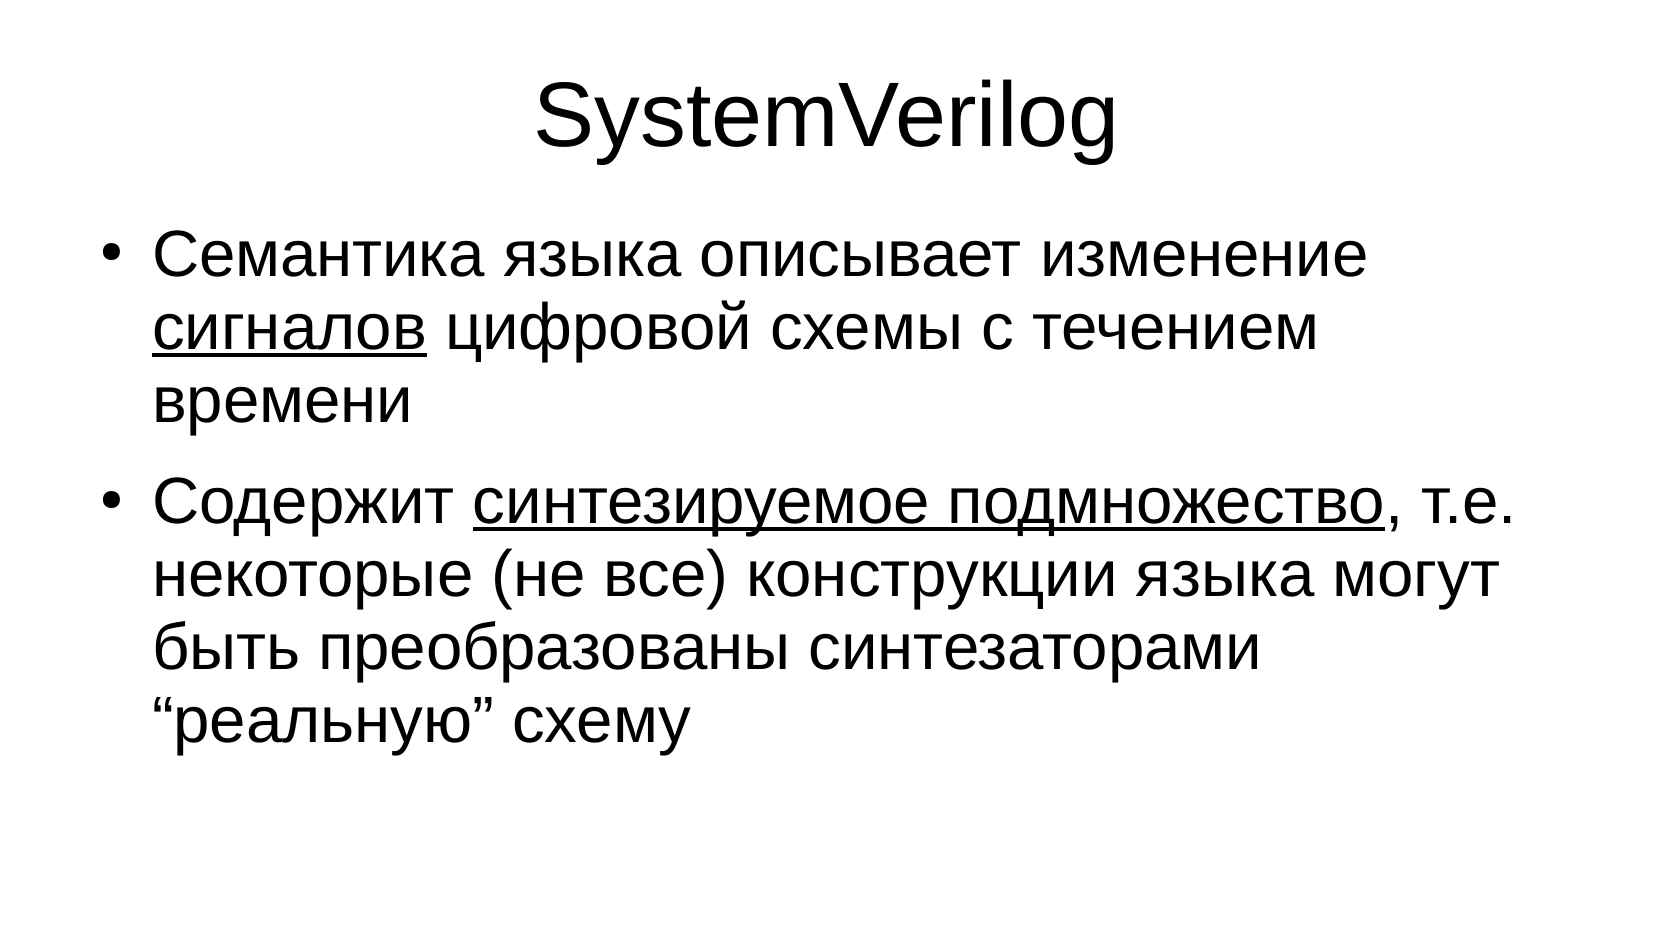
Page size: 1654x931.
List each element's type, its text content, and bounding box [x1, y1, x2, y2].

title SystemVerilog [82, 37, 1571, 193]
list Семантика языка описывает изменение сигналов цифровой схемы с течением времени Содержит синтезируемое подмножество, т.е. некоторые (не все) конструкции языка могут быть преобразованы синтезаторами “реальную” схему [82, 217, 1571, 758]
